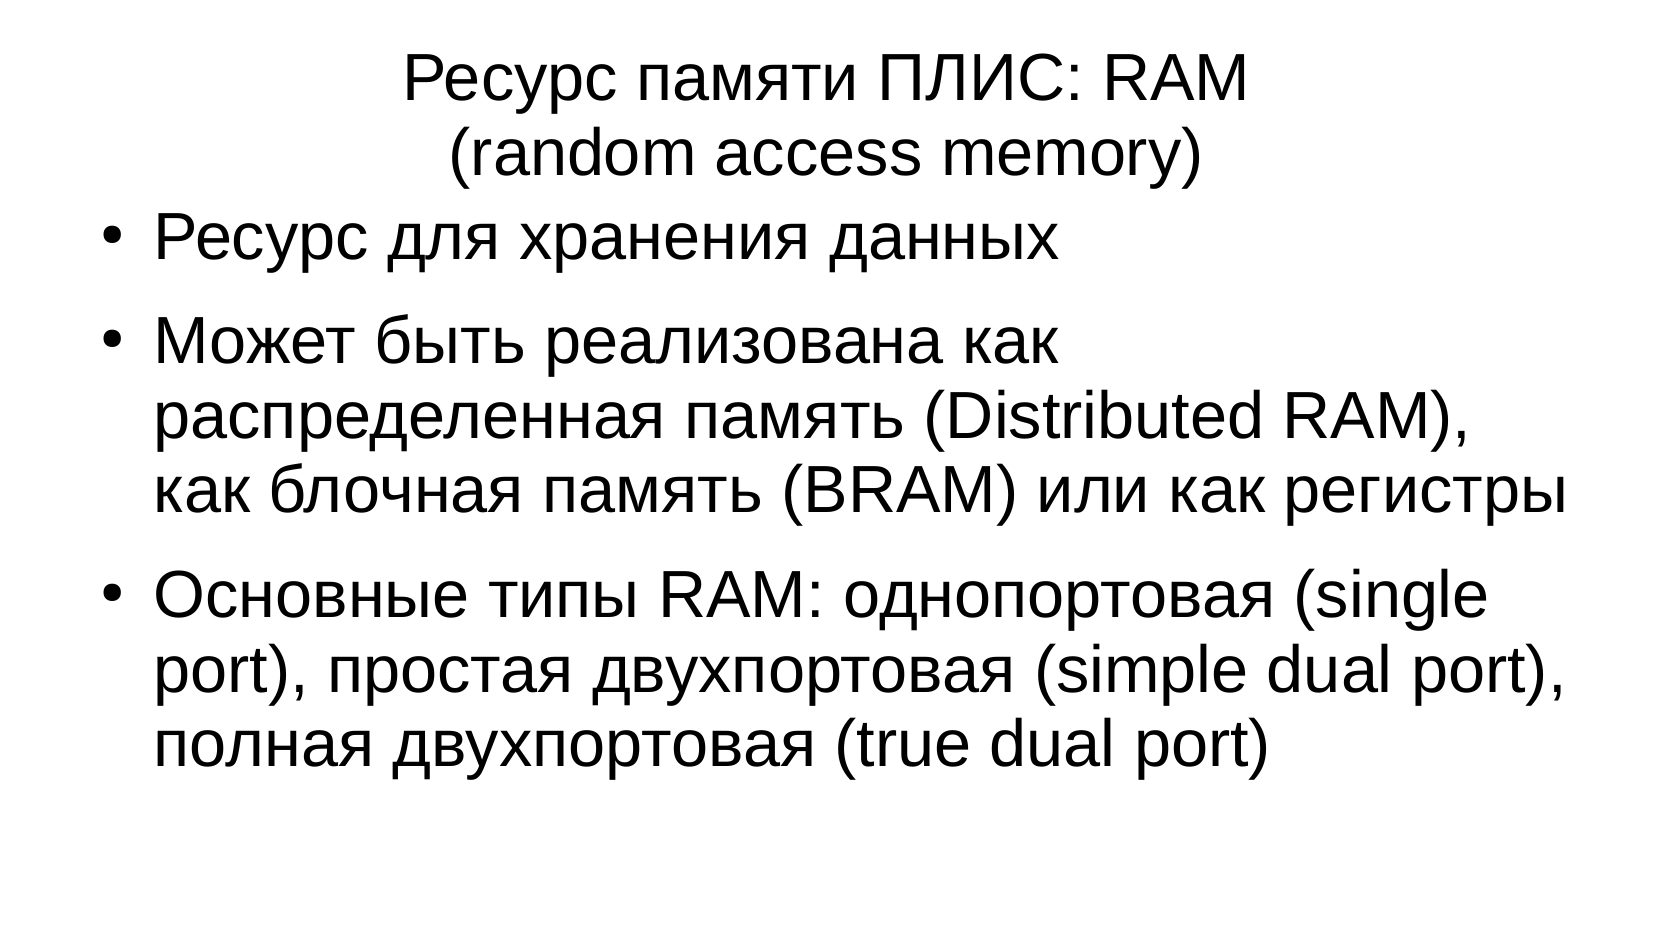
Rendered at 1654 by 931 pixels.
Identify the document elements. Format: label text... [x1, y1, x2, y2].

list Ресурс для хранения данных Может быть реализована как распределенная память (Distributed RAM), как блочная память (BRAM) или как регистры Основные типы RAM: однопортовая (single port), простая двухпортовая (simple dual port), полная двухпортовая (true dual port) [82, 198, 1571, 784]
title Ресурс памяти ПЛИС: RAM (random access memory) [82, 37, 1571, 193]
